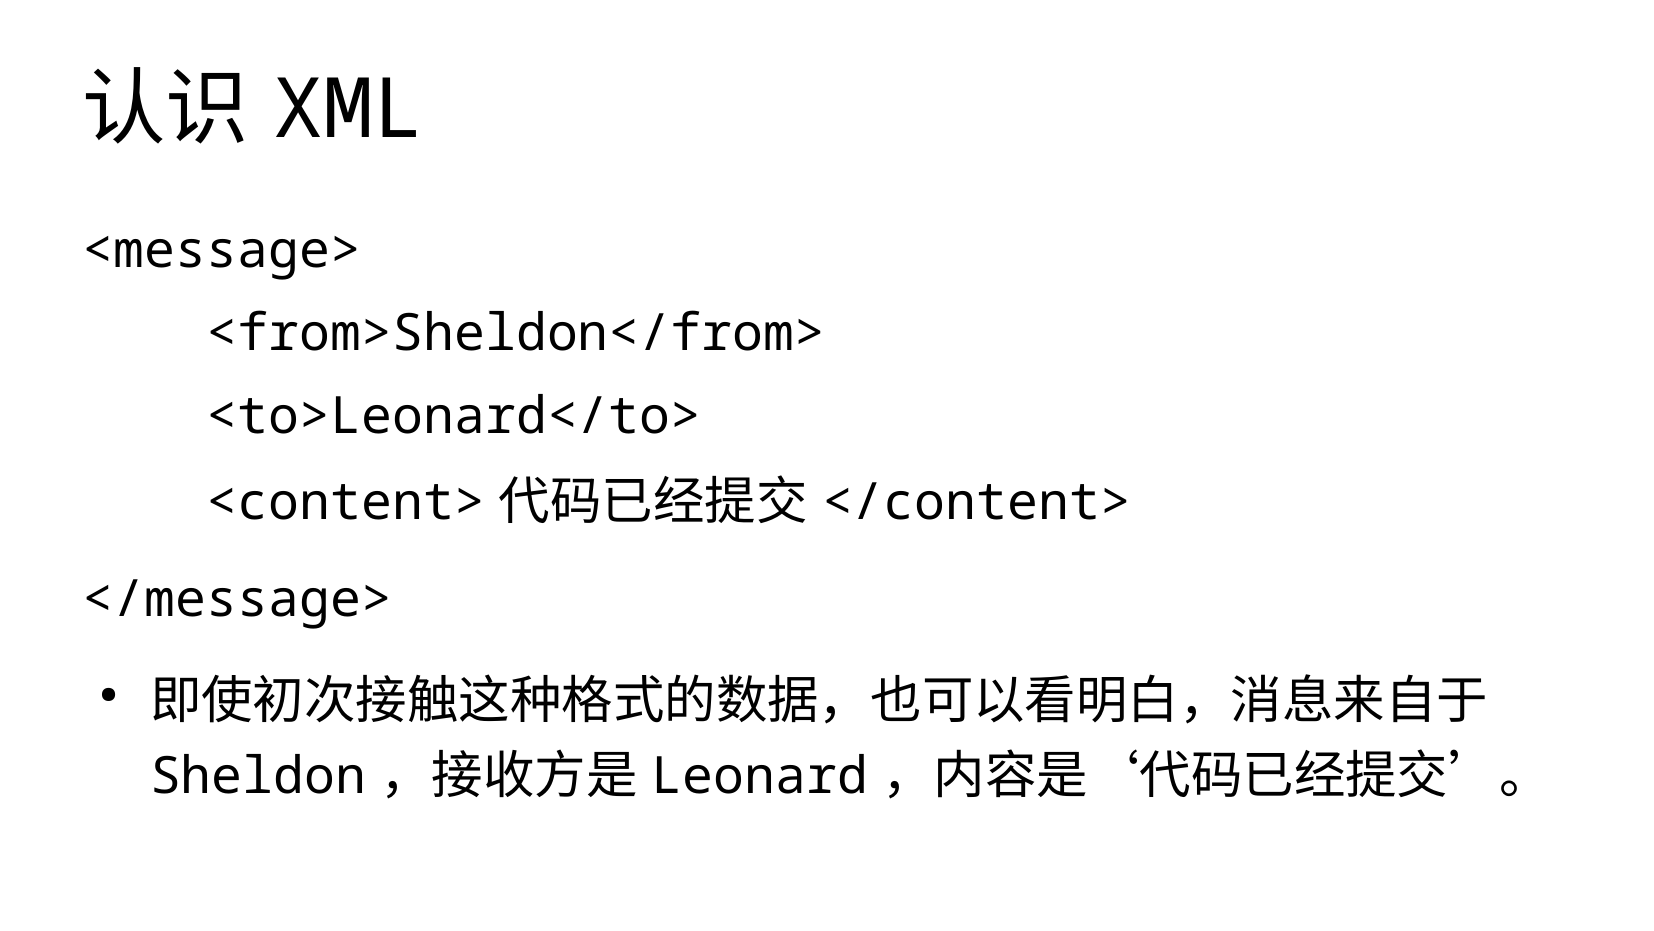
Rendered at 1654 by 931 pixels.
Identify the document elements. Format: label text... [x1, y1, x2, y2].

list <message> <from>Sheldon</from> <to>Leonard</to> <content>代码已经提交</content> </message> 即使初次接触这种格式的数据，也可以看明白，消息来自于Sheldon，接收方是Leonard，内容是‘代码已经提交’。 [82, 217, 1571, 863]
title 认识XML [82, 37, 1571, 166]
